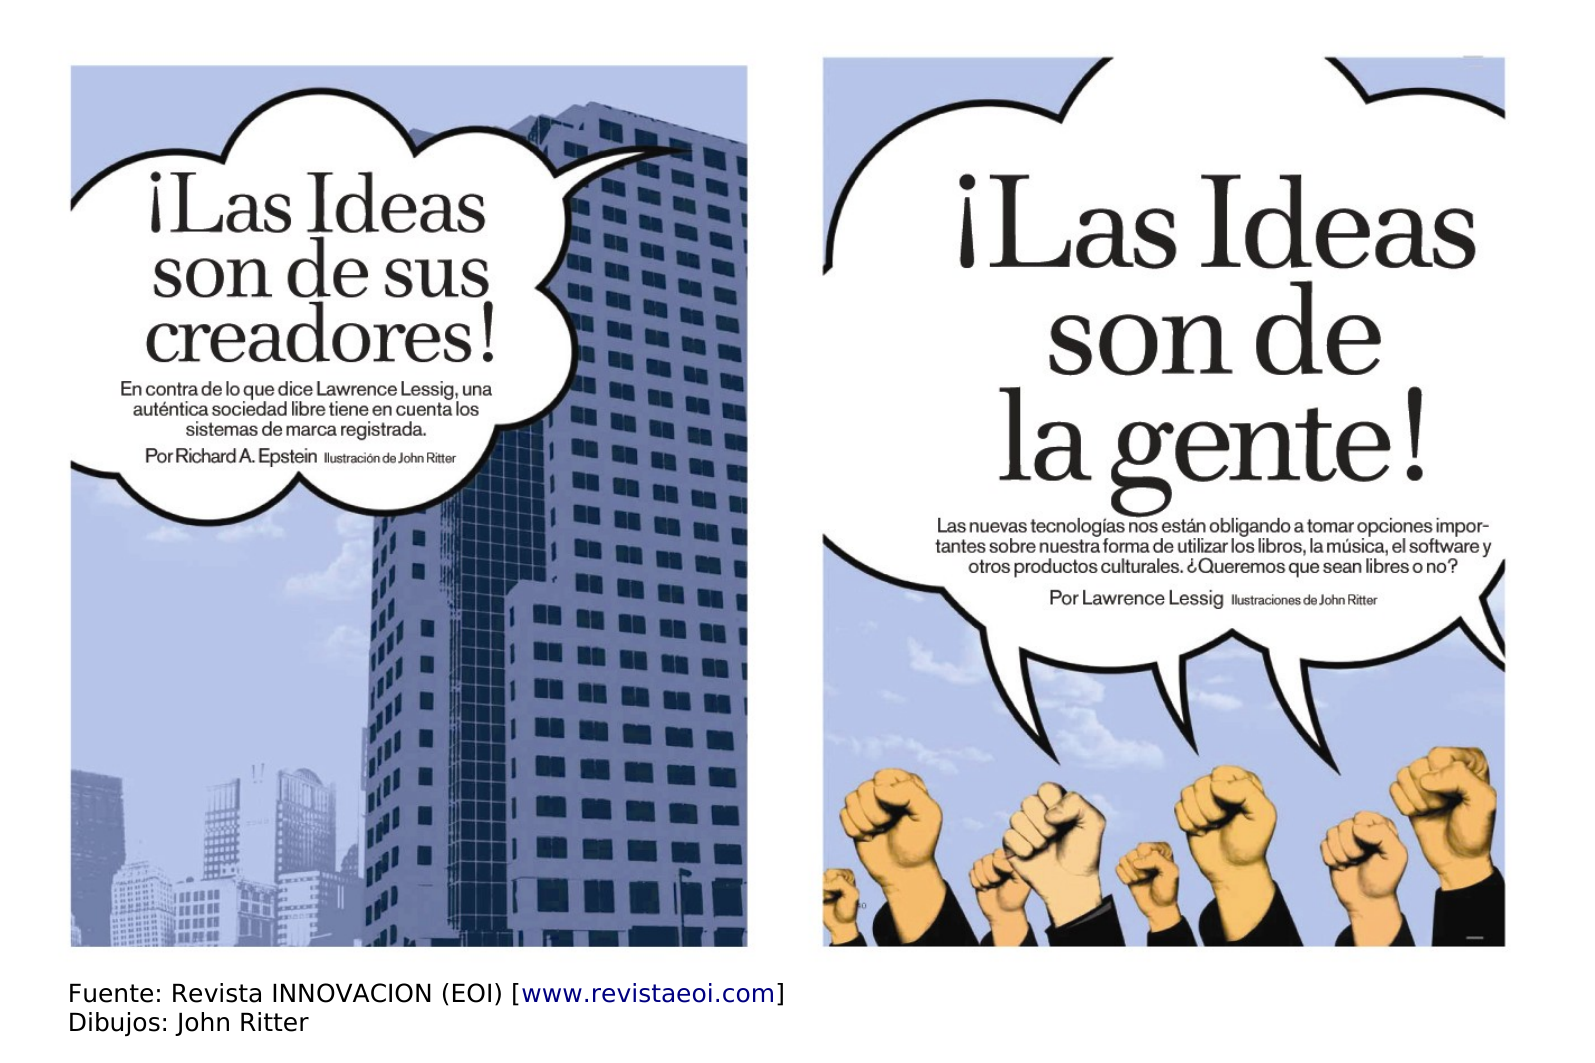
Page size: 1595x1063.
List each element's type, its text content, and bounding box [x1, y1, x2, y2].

picture [41, 33, 780, 977]
text_box Fuente: Revista INNOVACION (EOI) [www.revistaeoi.com] Dibujos: John Ritter [53, 971, 809, 1045]
picture [791, 25, 1535, 977]
